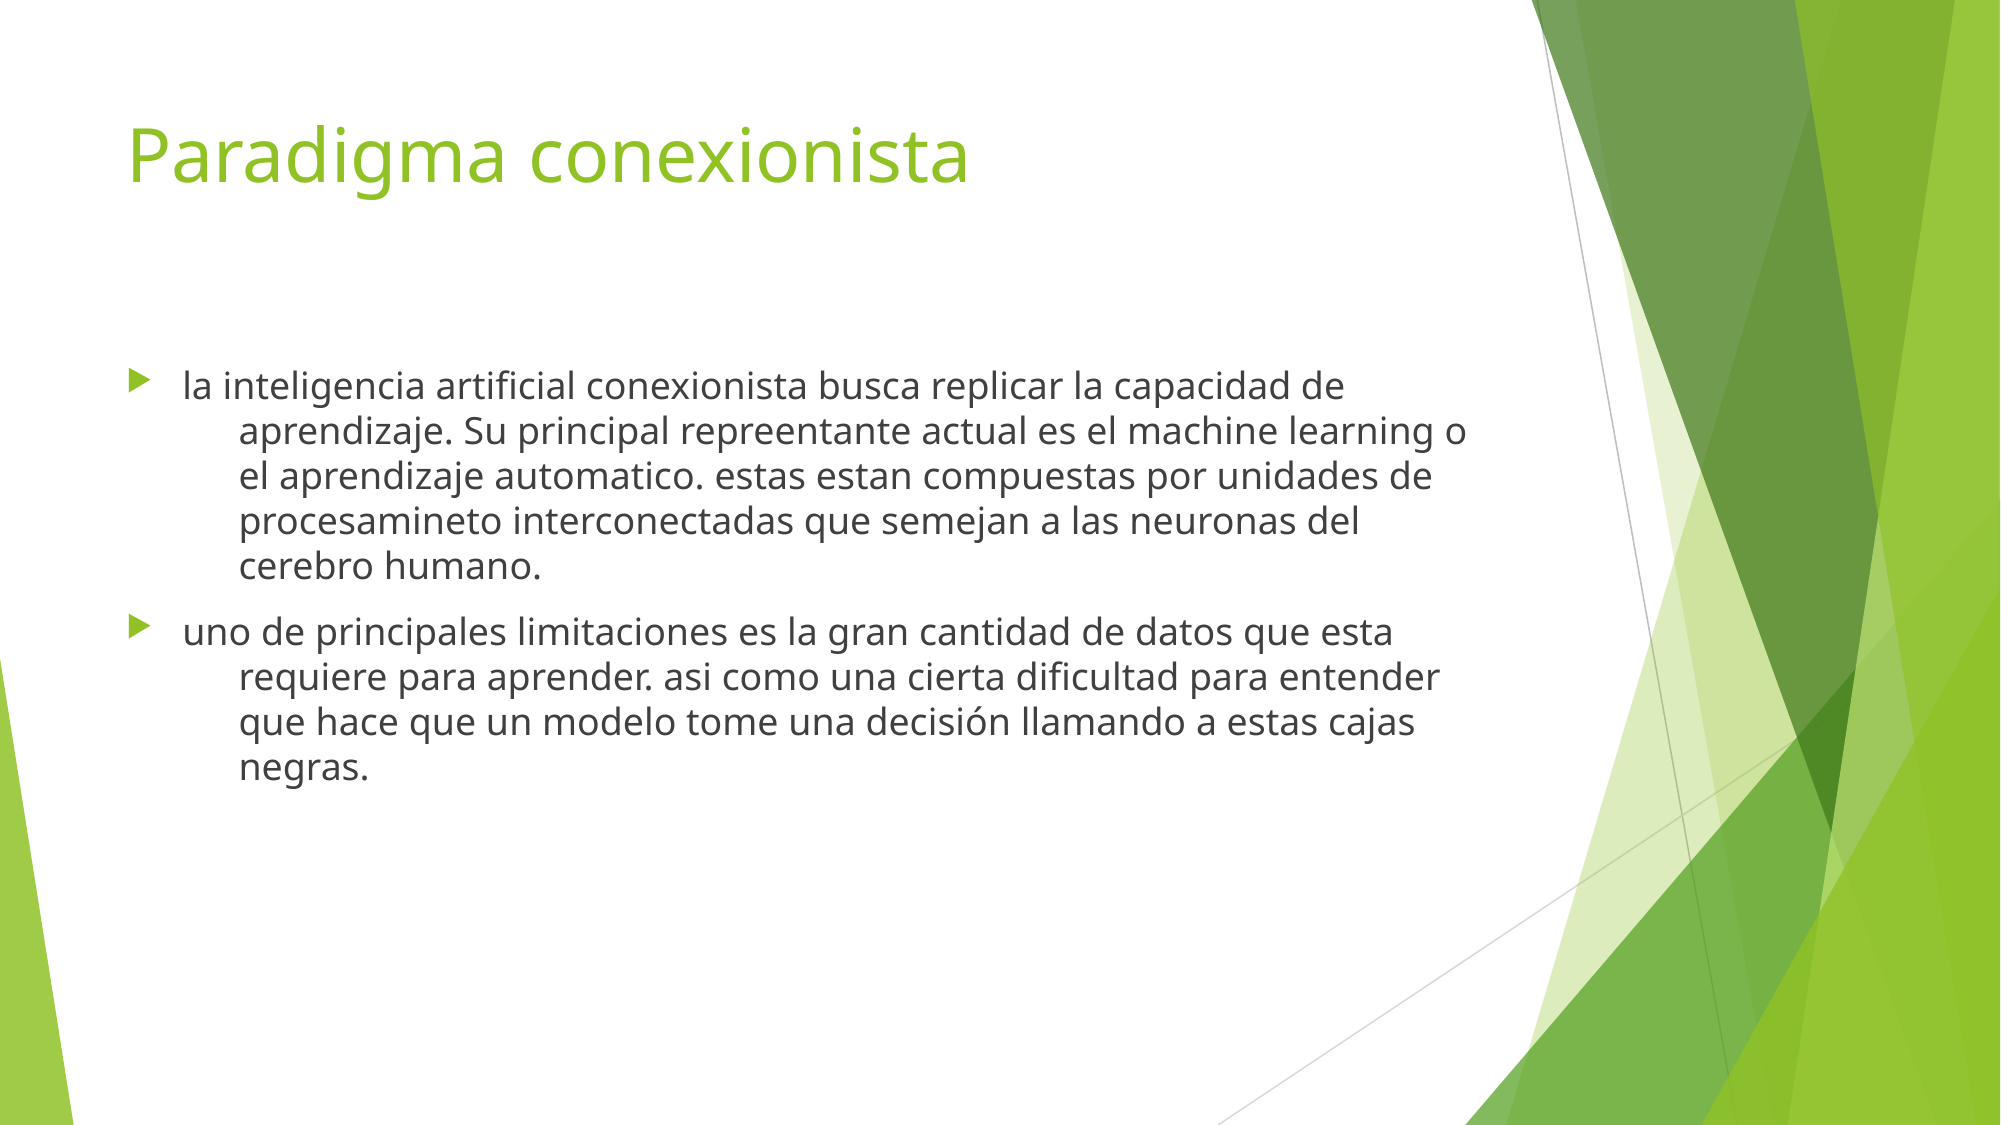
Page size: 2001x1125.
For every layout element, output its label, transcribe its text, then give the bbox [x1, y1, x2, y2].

title Paradigma conexionista [111, 99, 1522, 317]
list la inteligencia artificial conexionista busca replicar la capacidad de aprendizaje. Su principal repreentante actual es el machine learning o el aprendizaje automatico. estas estan compuestas por unidades de procesamineto interconectadas que semejan a las neuronas del cerebro humano. uno de principales limitaciones es la gran cantidad de datos que esta requiere para aprender. asi como una cierta dificultad para entender que hace que un modelo tome una decisión llamando a estas cajas negras. [111, 354, 1522, 992]
